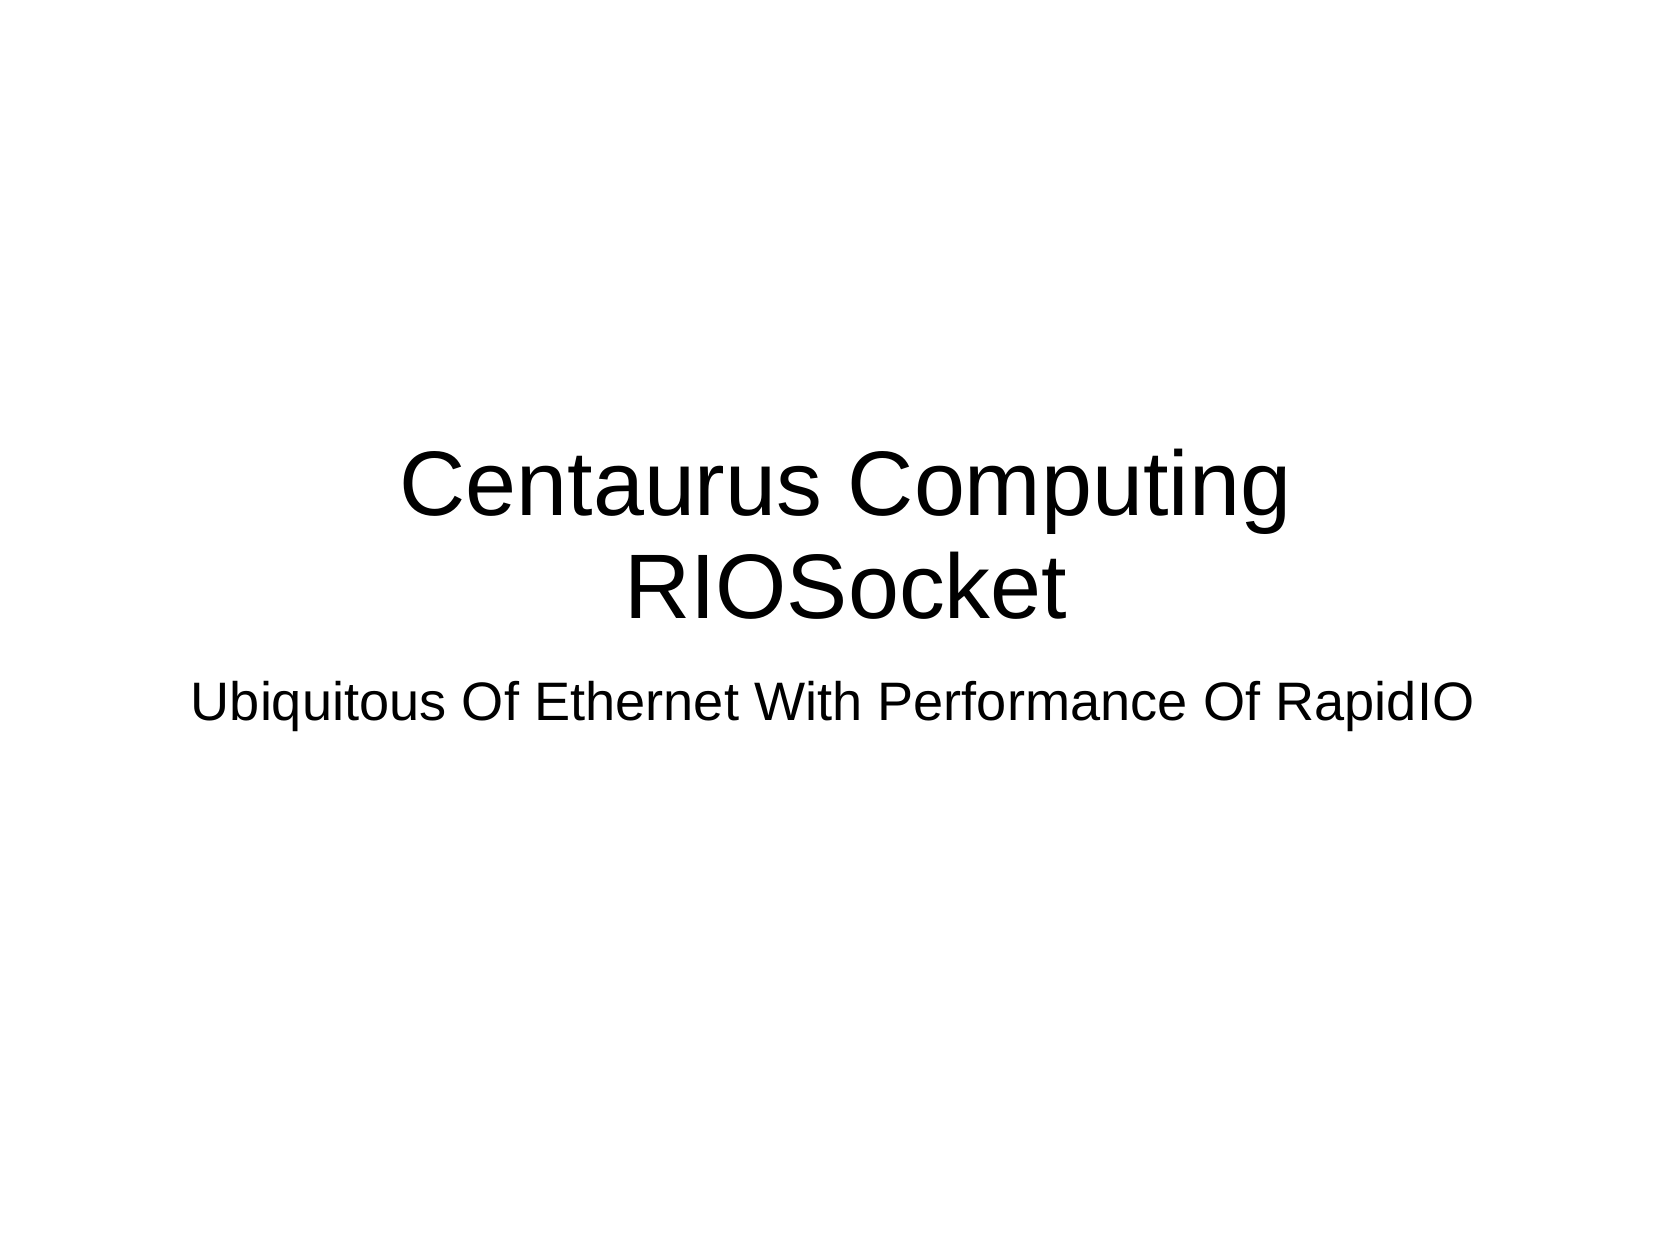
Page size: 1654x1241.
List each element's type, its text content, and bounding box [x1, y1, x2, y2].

title Centaurus Computing RIOSocket Ubiquitous Of Ethernet With Performance Of RapidIO [101, 432, 1591, 741]
